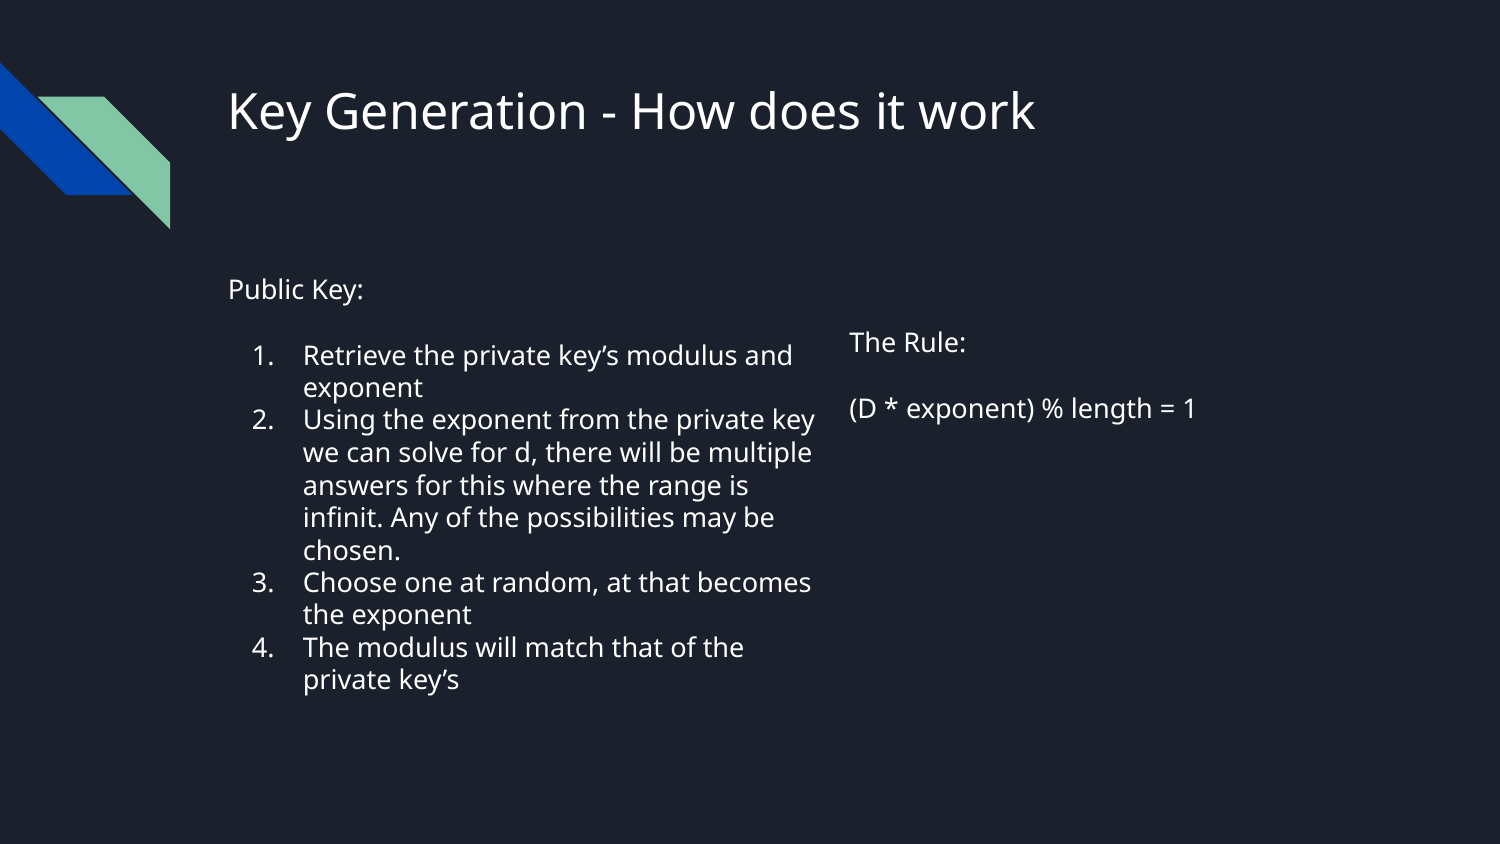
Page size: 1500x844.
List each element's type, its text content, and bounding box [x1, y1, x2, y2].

title Key Generation - How does it work [212, 64, 1368, 215]
list The Rule: (D * exponent) % length = 1 [834, 310, 1393, 735]
list Public Key: Retrieve the private key’s modulus and exponent Using the exponent from the private key we can solve for d, there will be multiple answers for this where the range is infinit. Any of the possibilities may be chosen. Choose one at random, at that becomes the exponent The modulus will match that of the private key’s [212, 257, 831, 735]
